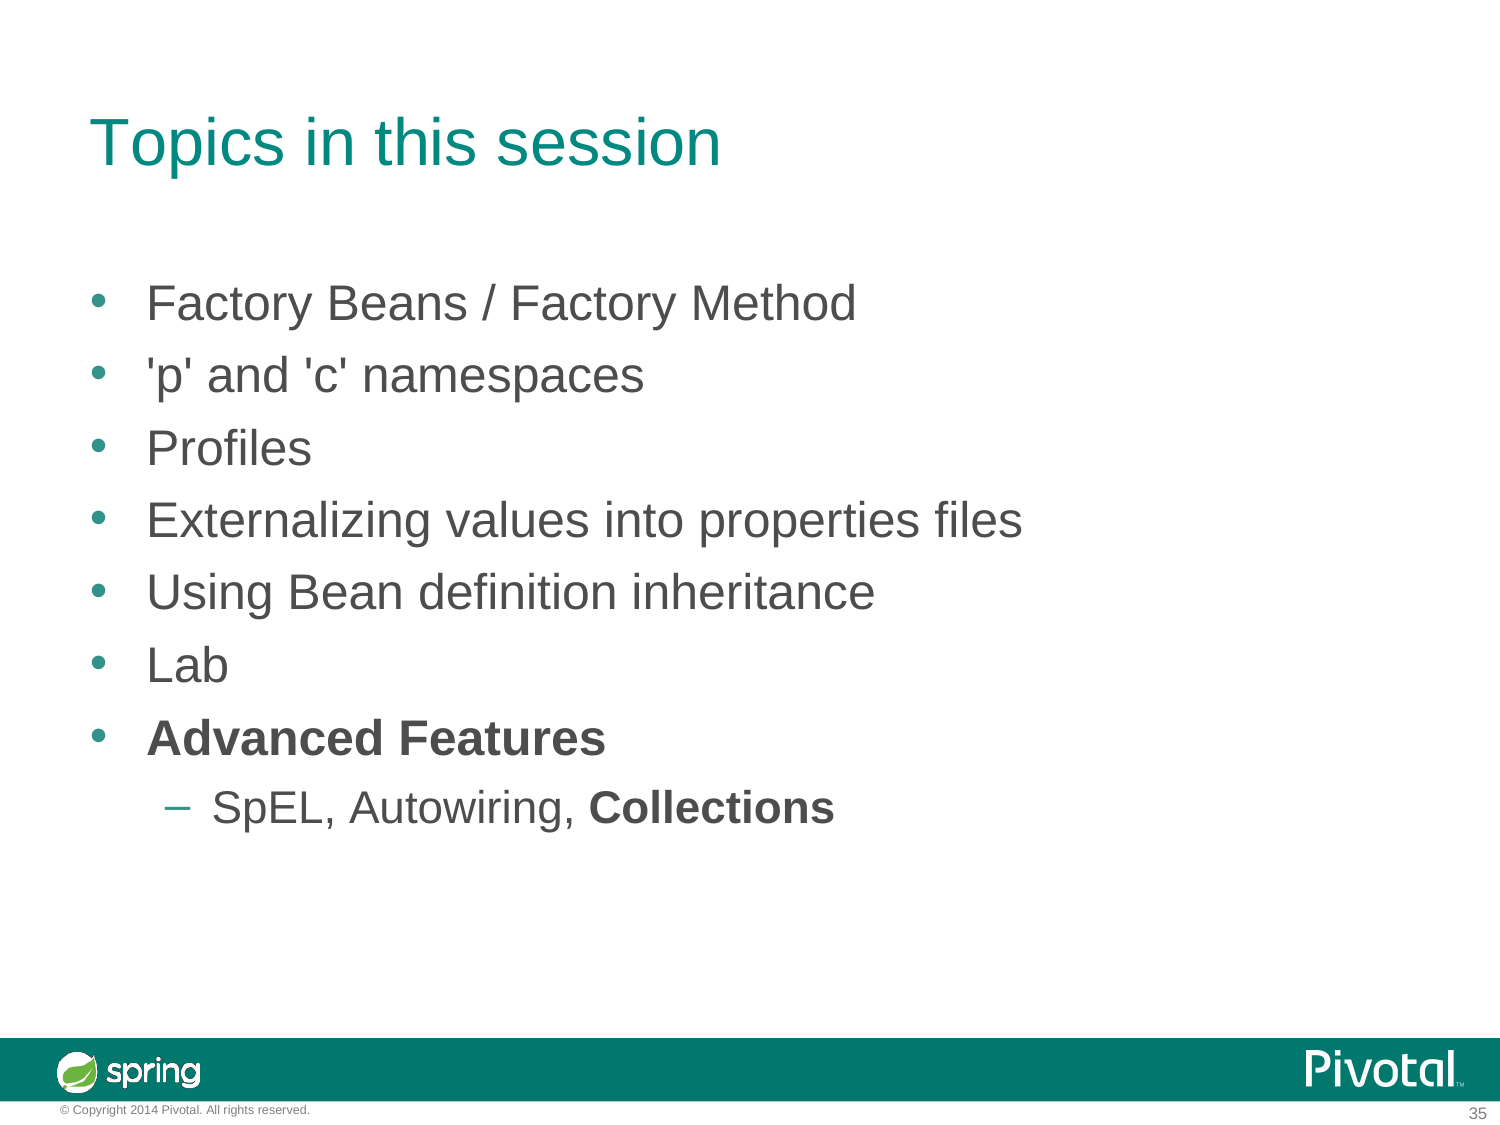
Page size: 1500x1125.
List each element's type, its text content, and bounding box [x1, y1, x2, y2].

list Factory Beans / Factory Method 'p' and 'c' namespaces Profiles Externalizing values into properties files Using Bean definition inheritance Lab Advanced Features SpEL, Autowiring, Collections [75, 262, 1426, 1005]
picture [1306, 1050, 1464, 1087]
picture [32, 1041, 210, 1103]
title Topics in this session [75, 45, 1426, 233]
